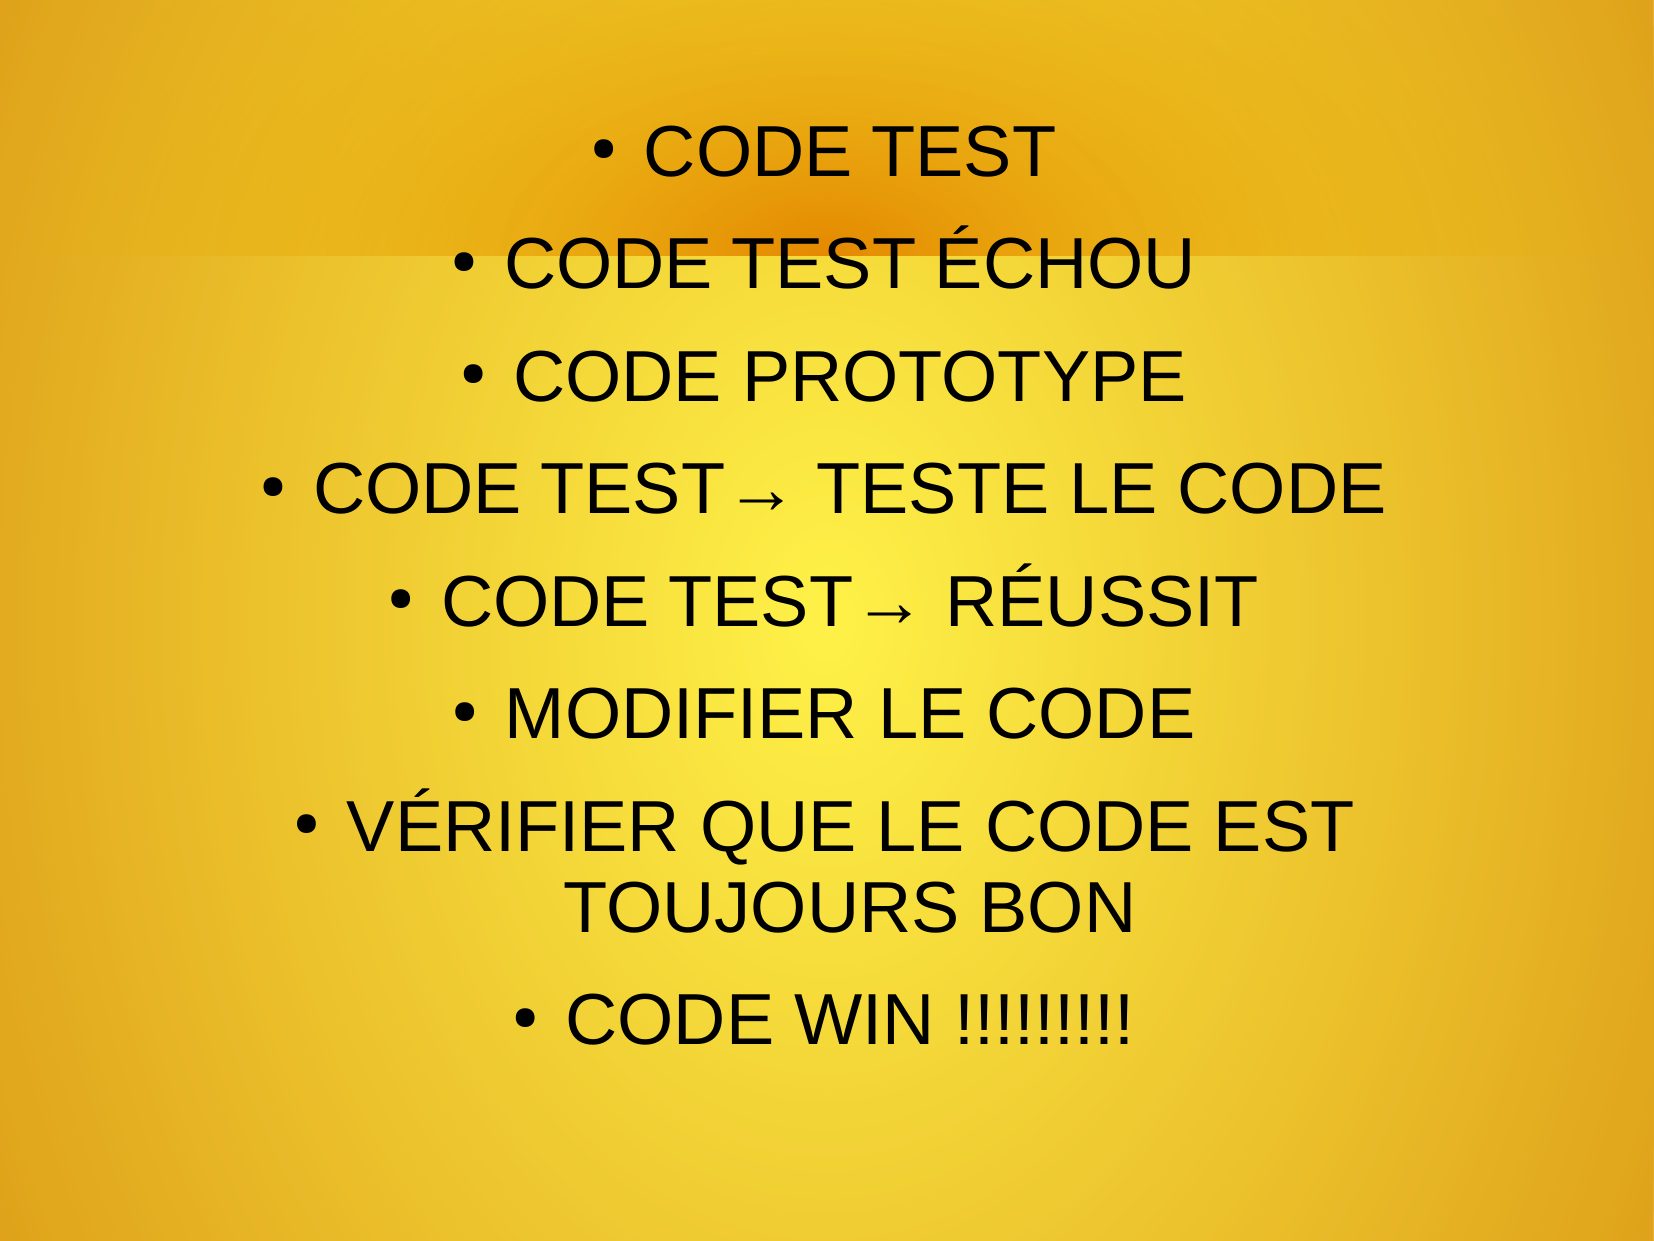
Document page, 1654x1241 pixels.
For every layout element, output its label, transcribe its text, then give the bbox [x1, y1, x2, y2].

list CODE TEST CODE TEST ÉCHOU CODE PROTOTYPE CODE TEST→ TESTE LE CODE CODE TEST→ RÉUSSIT MODIFIER LE CODE VÉRIFIER QUE LE CODE EST TOUJOURS BON CODE WIN !!!!!!!!! [70, 95, 1560, 1075]
